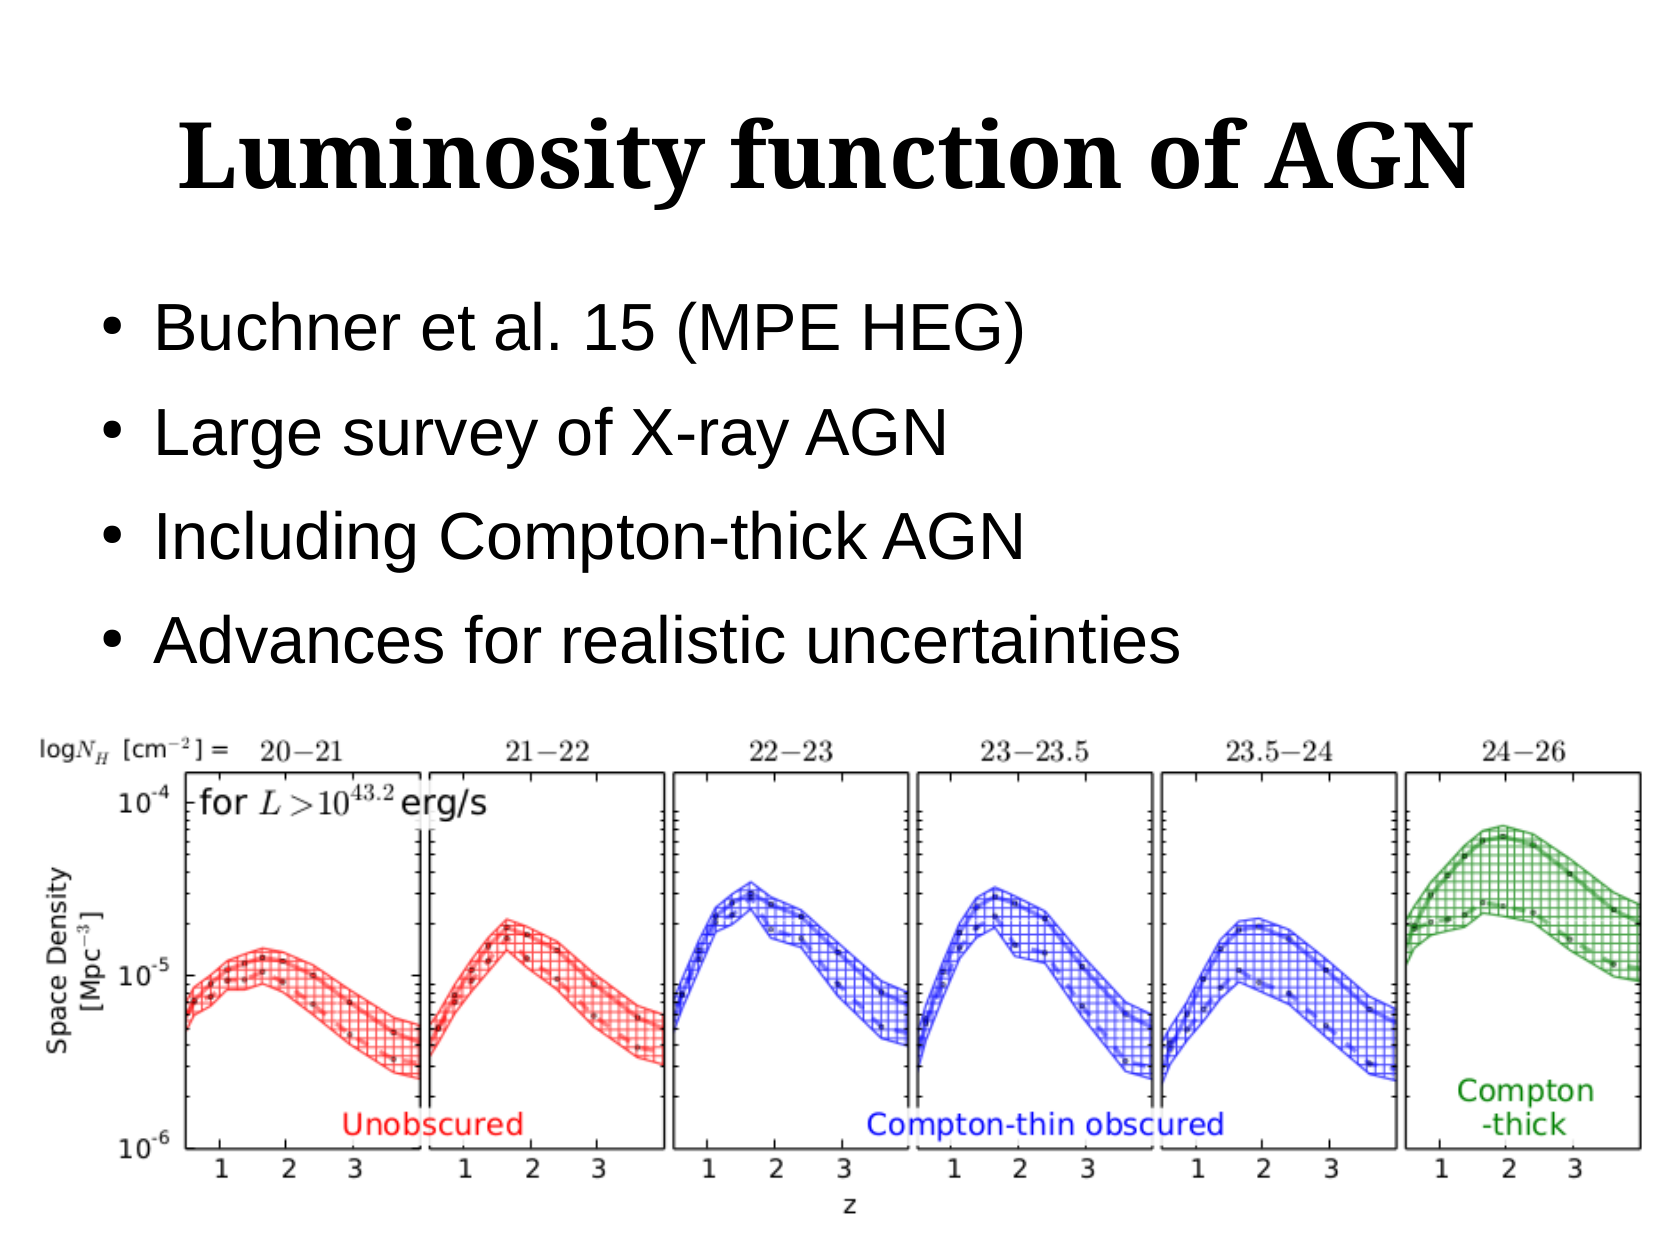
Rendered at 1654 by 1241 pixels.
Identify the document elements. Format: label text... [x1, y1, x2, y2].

picture [20, 706, 1654, 1241]
list Buchner et al. 15 (MPE HEG) Large survey of X-ray AGN Including Compton-thick AGN Advances for realistic uncertainties [82, 290, 1606, 706]
title Luminosity function of AGN [82, 49, 1571, 257]
